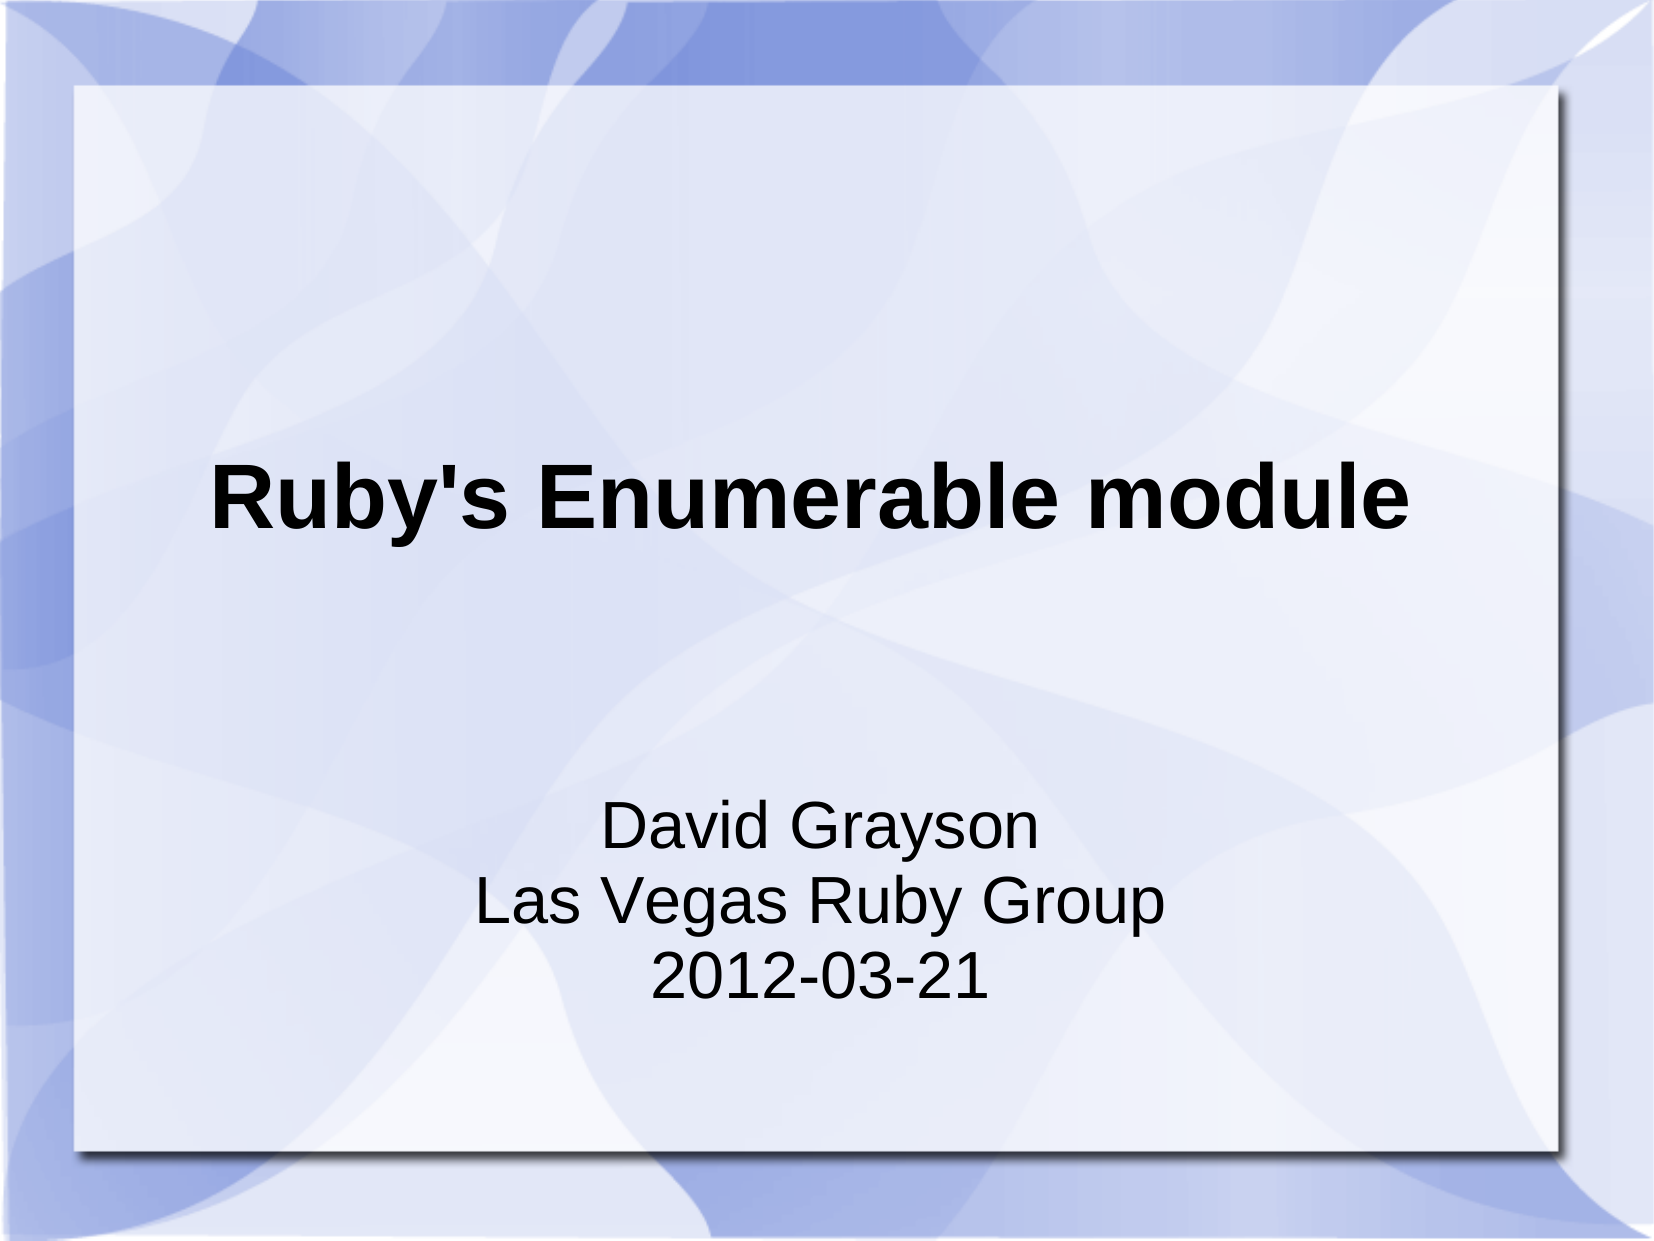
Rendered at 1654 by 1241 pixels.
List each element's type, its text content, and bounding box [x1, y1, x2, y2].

title Ruby's Enumerable module [84, 392, 1538, 601]
picture [0, 0, 1654, 1241]
subtitle David Grayson Las Vegas Ruby Group 2012-03-21 [141, 788, 1501, 1088]
